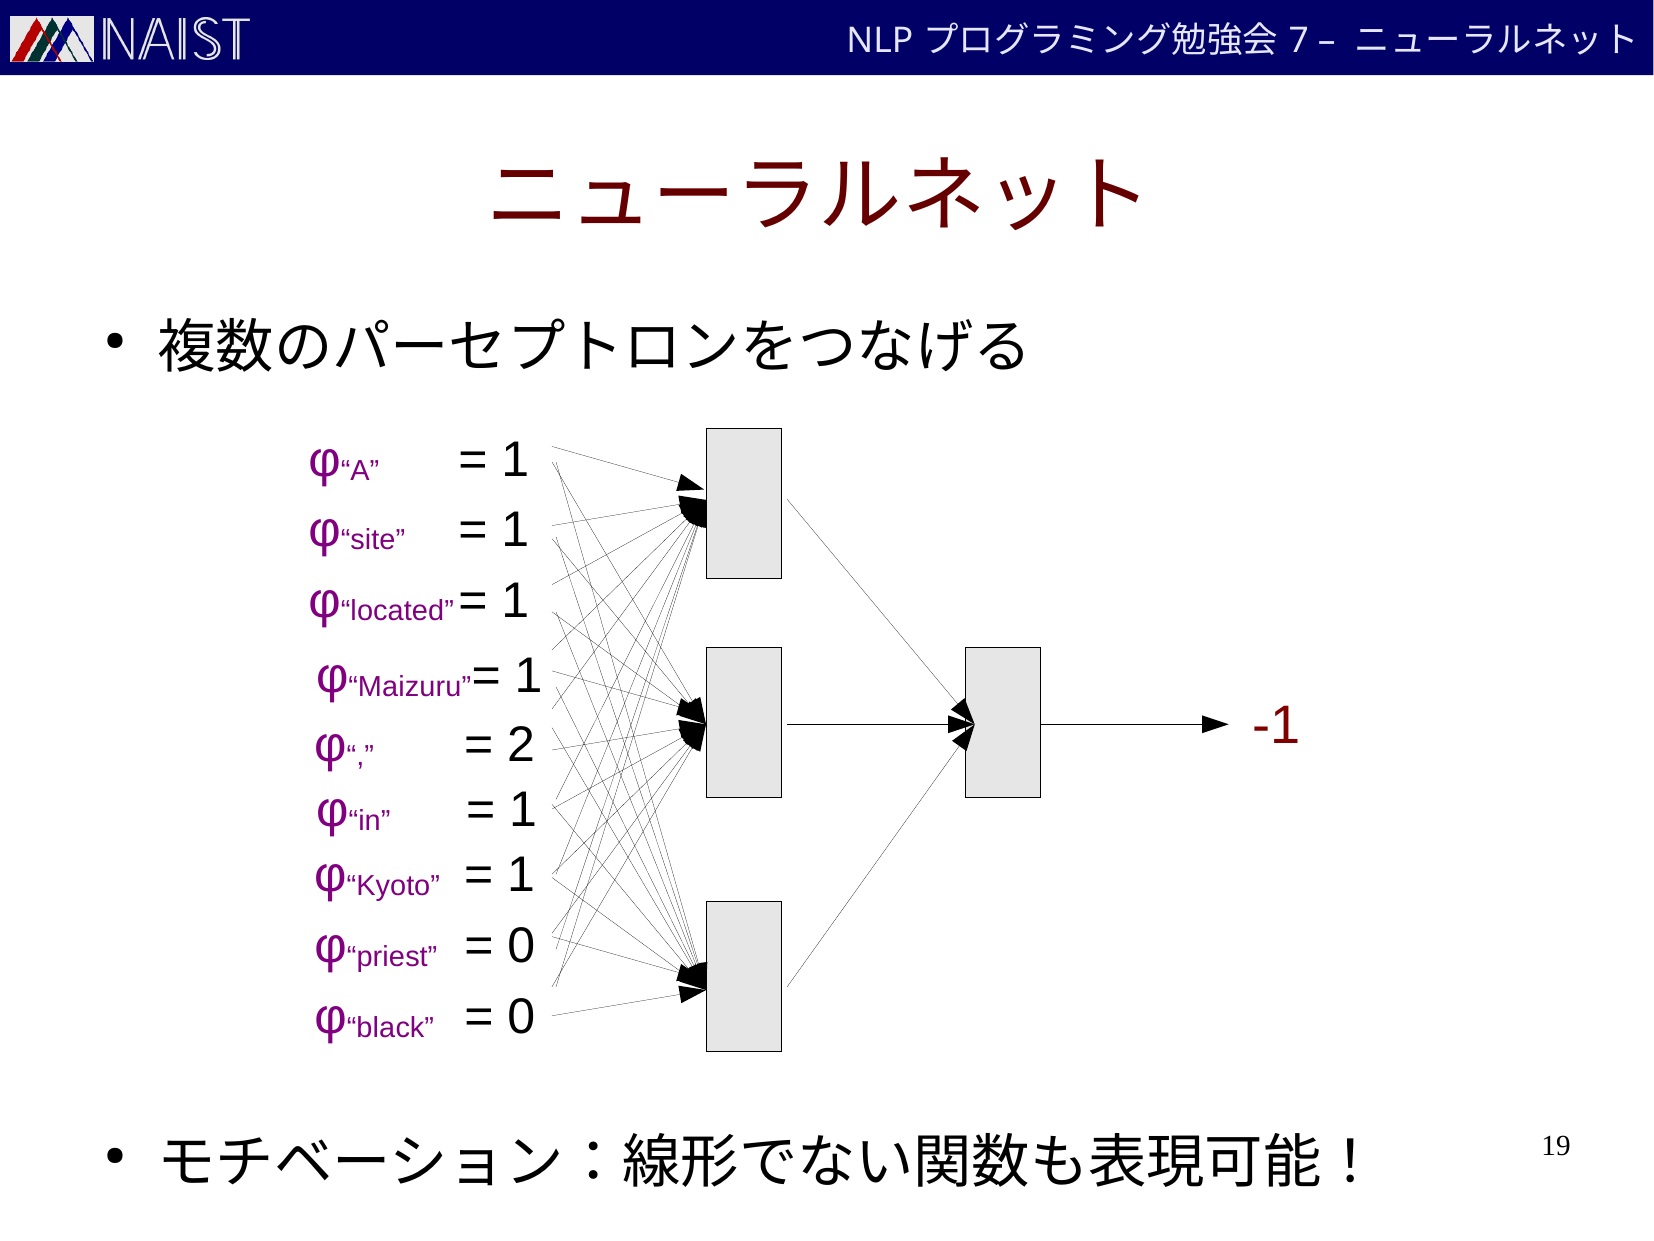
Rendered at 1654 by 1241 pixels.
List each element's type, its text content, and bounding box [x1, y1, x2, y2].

text_box φ“in” = 1 [301, 774, 552, 862]
text_box φ“Maizuru”= 1 [301, 639, 558, 728]
list モチベーション：線形でない関数も表現可能！ [86, 1114, 1576, 1181]
text_box [706, 901, 782, 1052]
text_box φ“A” = 1 [293, 424, 545, 493]
text_box φ“,” = 2 [299, 708, 551, 797]
picture [10, 16, 94, 62]
title ニューラルネット [75, 92, 1564, 285]
text_box -1 [1237, 686, 1316, 763]
text_box φ“located” = 1 [293, 564, 545, 653]
text_box φ“priest” = 0 [299, 910, 551, 980]
picture [102, 17, 251, 60]
text_box [706, 647, 782, 798]
list 複数のパーセプトロンをつなげる [86, 300, 1576, 366]
text_box φ“black” = 0 [299, 980, 551, 1069]
text_box [965, 647, 1041, 798]
text_box [706, 428, 782, 579]
text_box φ“Kyoto” = 1 [299, 839, 551, 910]
text_box φ“site” = 1 [293, 493, 545, 564]
